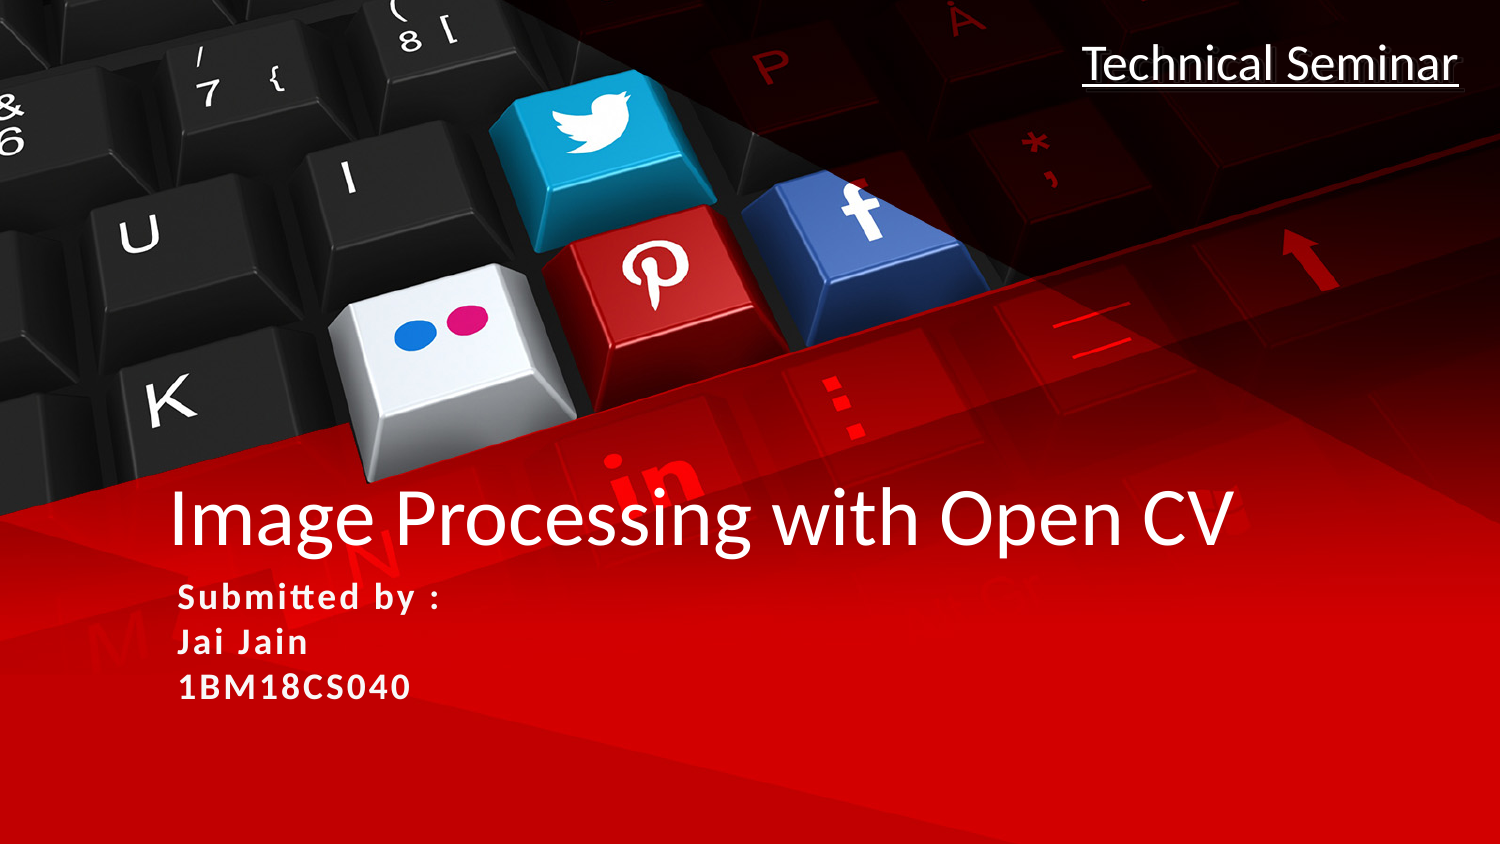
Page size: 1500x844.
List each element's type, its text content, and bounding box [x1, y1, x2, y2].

text_box Image Processing with Open CV [153, 454, 1251, 570]
picture [0, 0, 1500, 844]
text_box Technical Seminar [496, 20, 1474, 161]
text_box Submitted by : Jai Jain 1BM18CS040 [162, 570, 573, 715]
